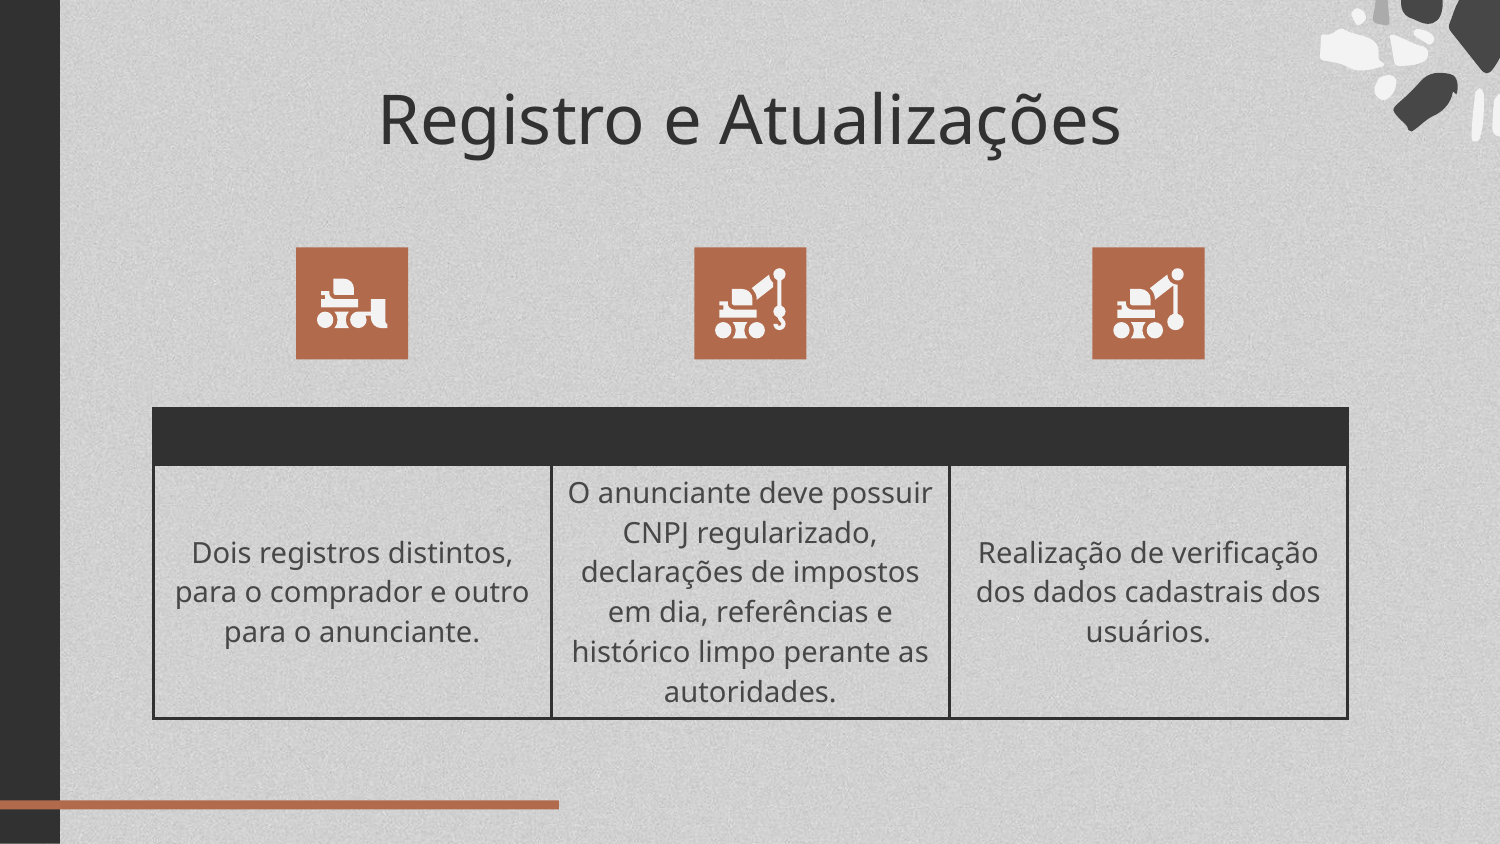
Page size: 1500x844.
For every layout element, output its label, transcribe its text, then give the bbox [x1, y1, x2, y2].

table_header [155, 410, 550, 463]
table_header [553, 410, 948, 463]
table_cell O anunciante deve possuir CNPJ regularizado, declarações de impostos em dia, referências e histórico limpo perante as autoridades. [553, 466, 948, 717]
title Registro e Atualizações [118, 76, 1382, 150]
table_cell Dois registros distintos, para o comprador e outro para o anunciante. [155, 466, 550, 717]
text_box [694, 247, 807, 360]
picture [60, 0, 1500, 844]
table_header [951, 410, 1346, 463]
table_cell Realização de verificação dos dados cadastrais dos usuários. [951, 466, 1346, 717]
text_box [1092, 247, 1205, 360]
text_box [296, 247, 409, 360]
